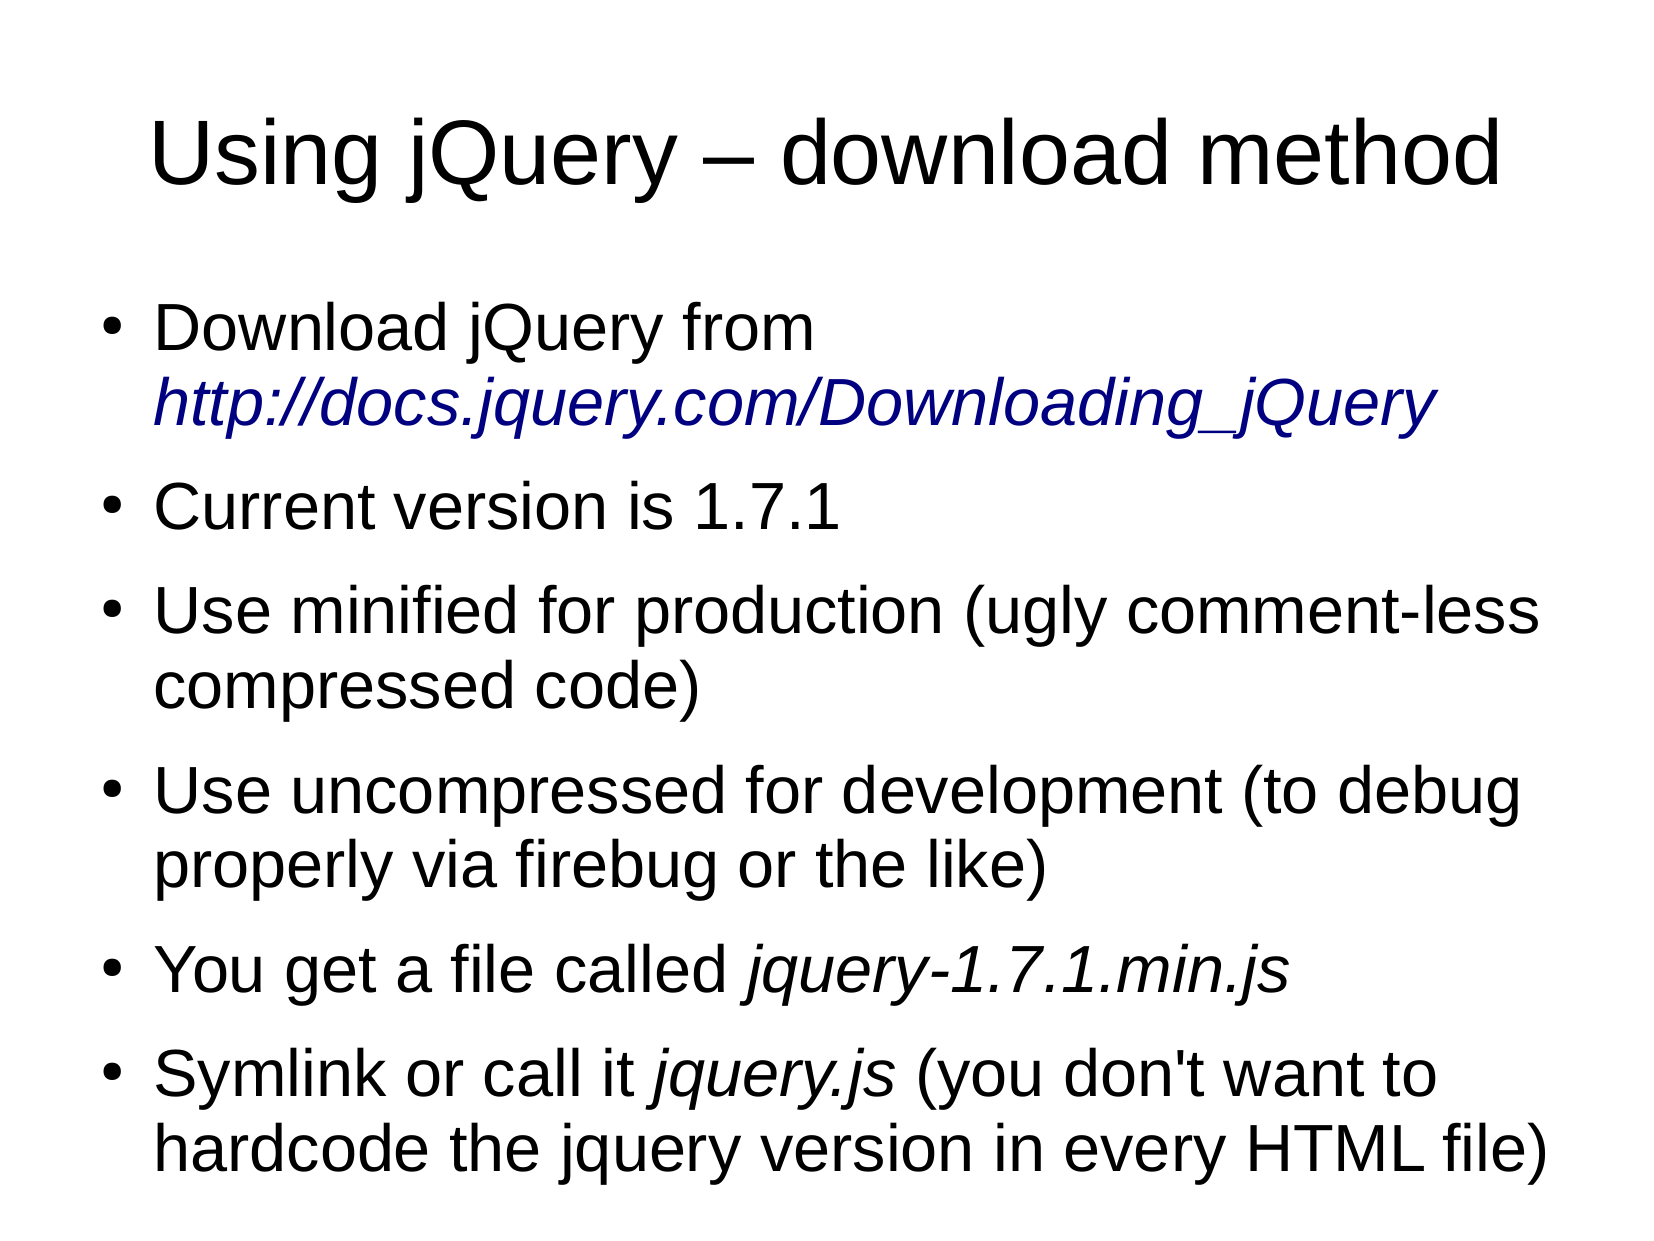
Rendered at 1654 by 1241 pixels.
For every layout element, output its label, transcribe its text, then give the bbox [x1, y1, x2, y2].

title Using jQuery – download method [82, 49, 1571, 257]
list Download jQuery from http://docs.jquery.com/Downloading_jQuery Current version is 1.7.1 Use minified for production (ugly comment-less compressed code) Use uncompressed for development (to debug properly via firebug or the like) You get a file called jquery-1.7.1.min.js Symlink or call it jquery.js (you don't want to hardcode the jquery version in every HTML file) [82, 290, 1571, 1186]
